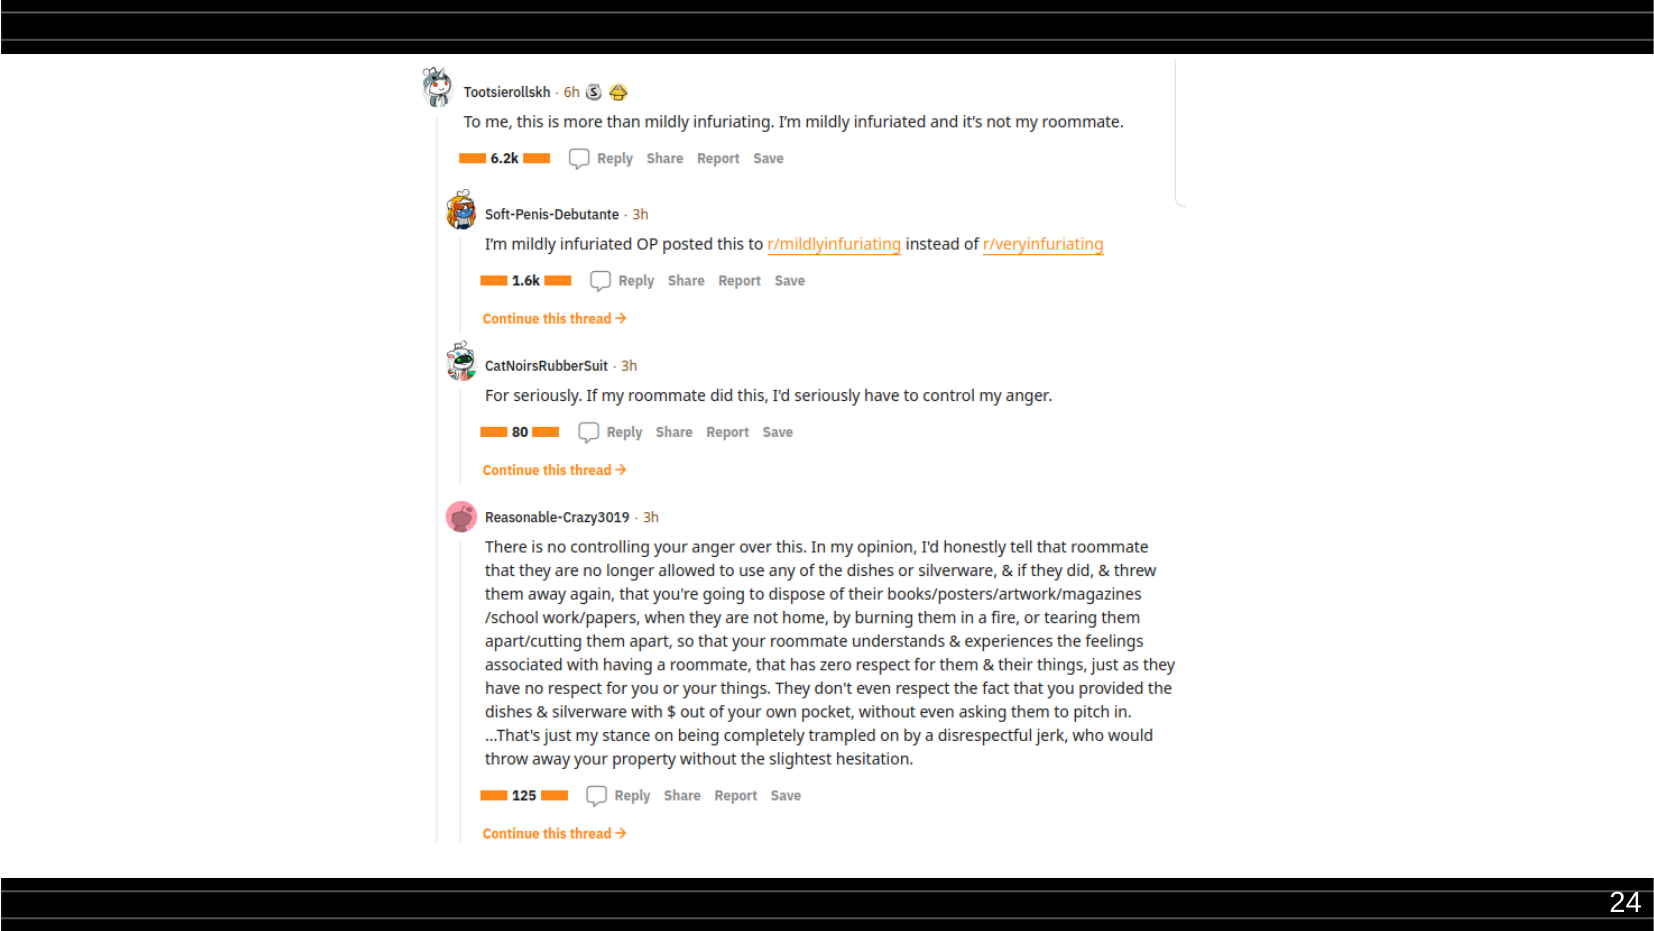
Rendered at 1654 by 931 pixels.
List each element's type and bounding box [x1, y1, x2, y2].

picture [420, 59, 1186, 842]
picture [1, 878, 1654, 931]
picture [1, 0, 1654, 54]
